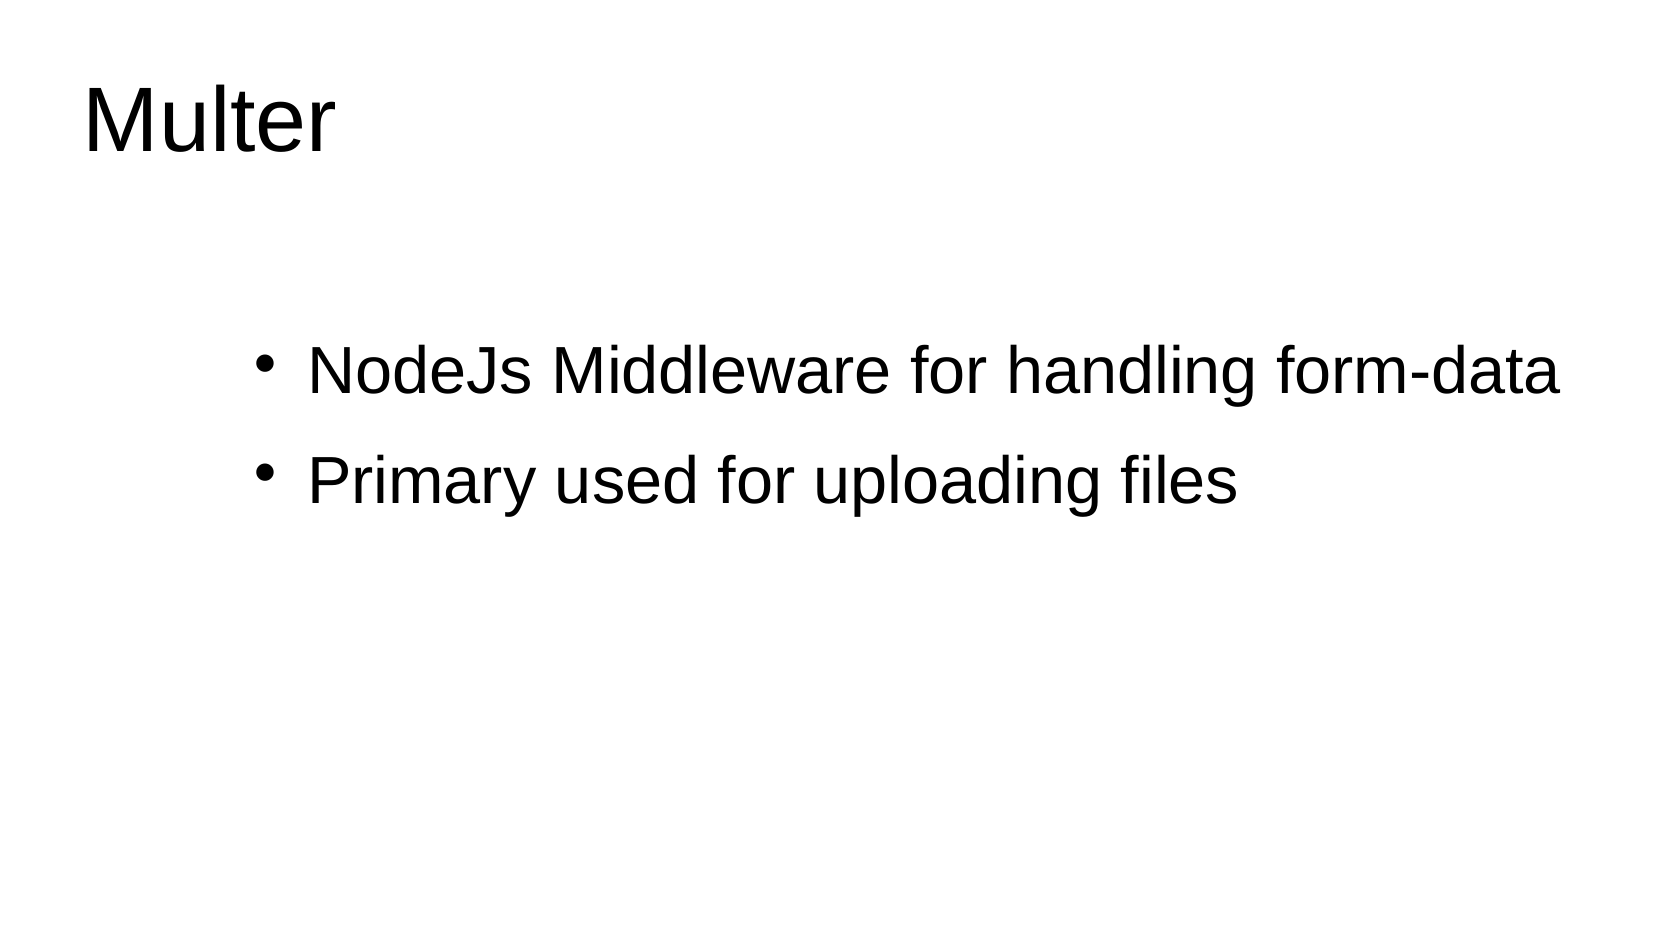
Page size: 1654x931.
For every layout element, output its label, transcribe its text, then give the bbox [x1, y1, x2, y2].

text_box Multer [82, 37, 1571, 193]
text_box NodeJs Middleware for handling form-data Primary used for uploading files [236, 217, 1571, 757]
